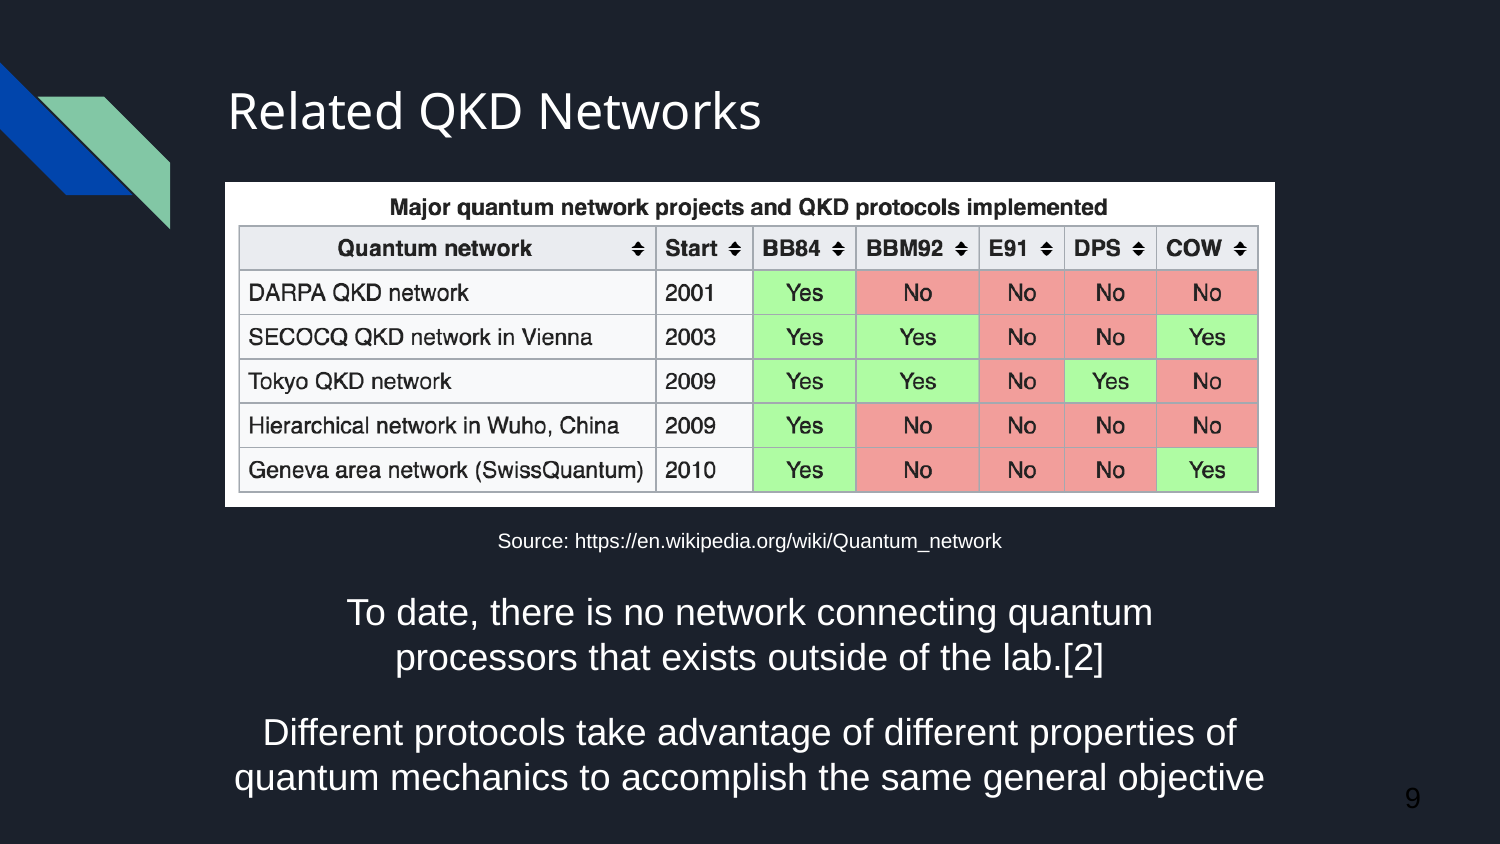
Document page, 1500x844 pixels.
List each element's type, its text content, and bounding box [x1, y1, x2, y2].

text_box Different protocols take advantage of different properties of quantum mechanics to accomplish the same general objective [206, 693, 1293, 802]
picture [225, 182, 1275, 507]
slide_number <number> [1389, 764, 1480, 830]
text_box To date, there is no network connecting quantum processors that exists outside of the lab.[2] [287, 573, 1213, 682]
title Related QKD Networks [212, 64, 1368, 215]
text_box Source: https://en.wikipedia.org/wiki/Quantum_network [473, 519, 1027, 561]
